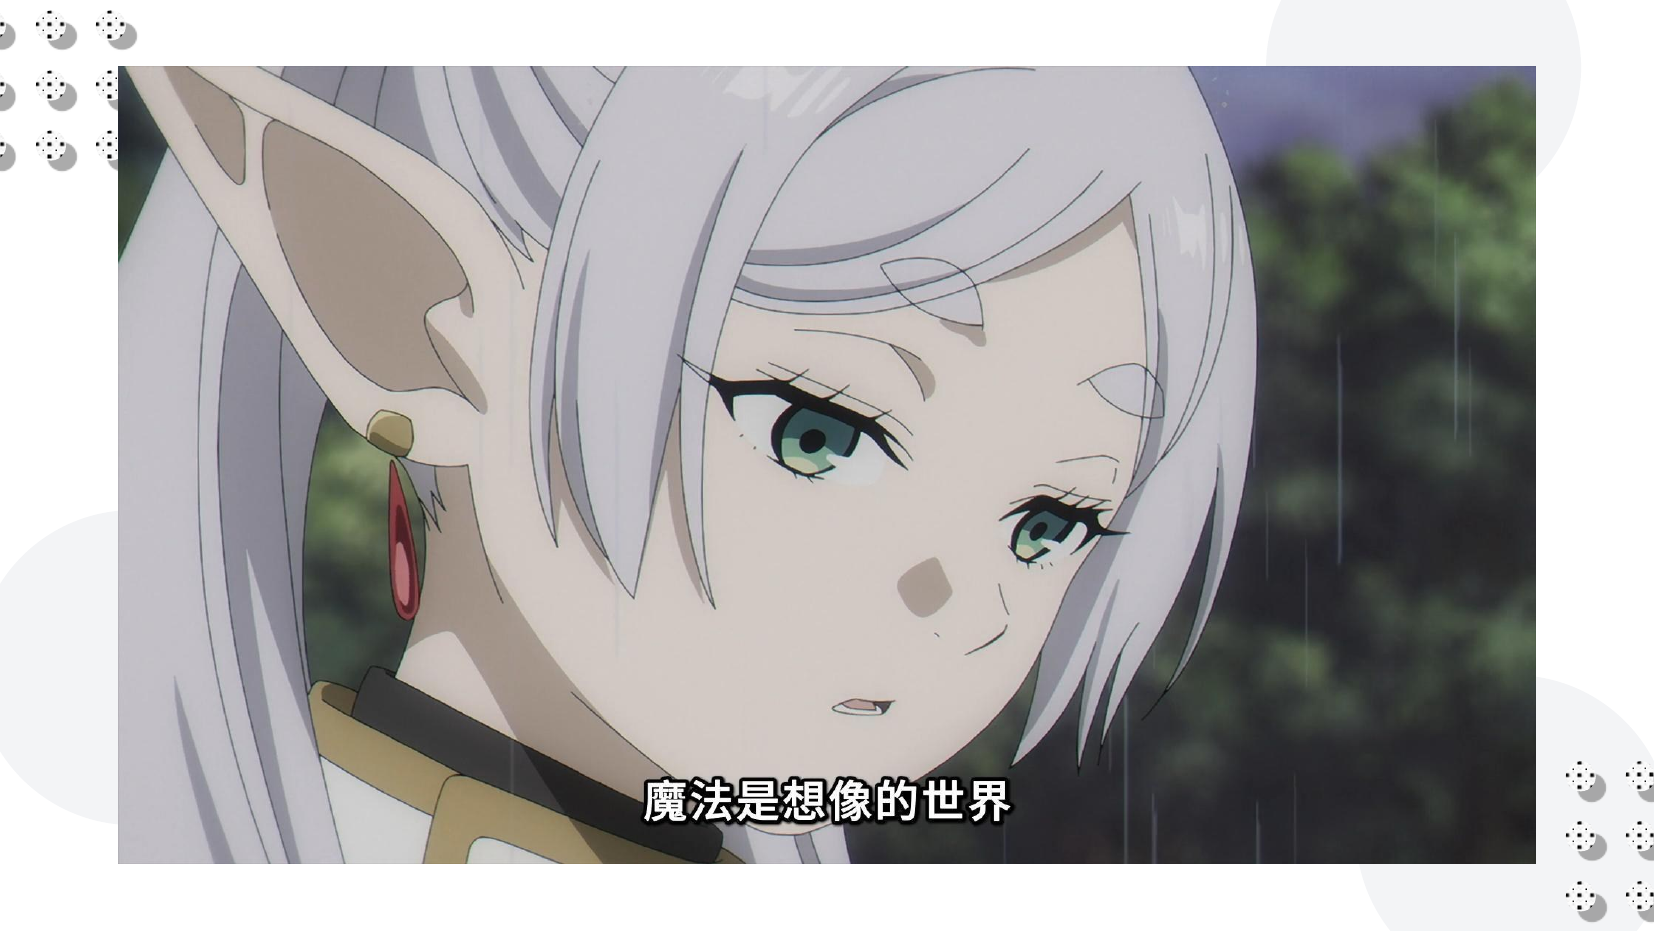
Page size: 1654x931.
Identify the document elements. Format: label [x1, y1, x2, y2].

picture [95, 66, 1536, 864]
picture [95, 10, 126, 41]
picture [1625, 761, 1654, 792]
picture [0, 73, 6, 98]
picture [1625, 821, 1654, 852]
picture [0, 13, 6, 38]
picture [0, 133, 7, 158]
picture [1565, 881, 1596, 912]
picture [35, 130, 67, 161]
picture [1625, 881, 1654, 912]
picture [1565, 821, 1596, 852]
picture [35, 10, 66, 41]
picture [35, 70, 66, 101]
picture [1565, 761, 1596, 792]
